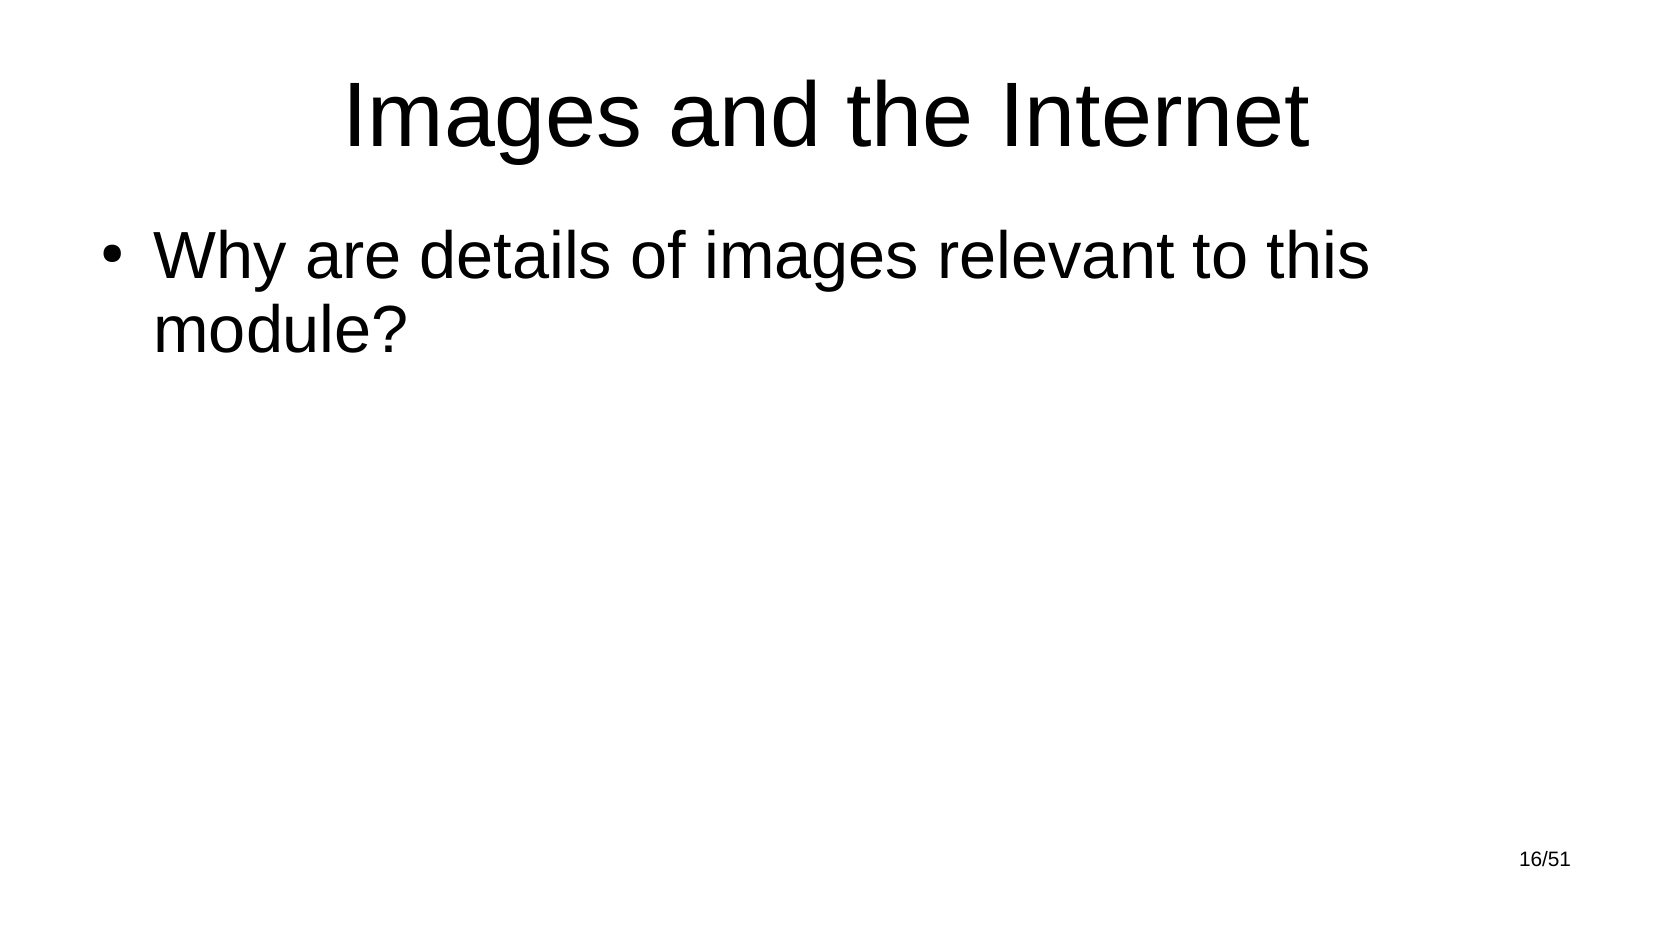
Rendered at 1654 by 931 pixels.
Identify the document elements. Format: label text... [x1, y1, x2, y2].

title Images and the Internet [82, 37, 1571, 193]
list Why are details of images relevant to this module? [82, 217, 1571, 758]
